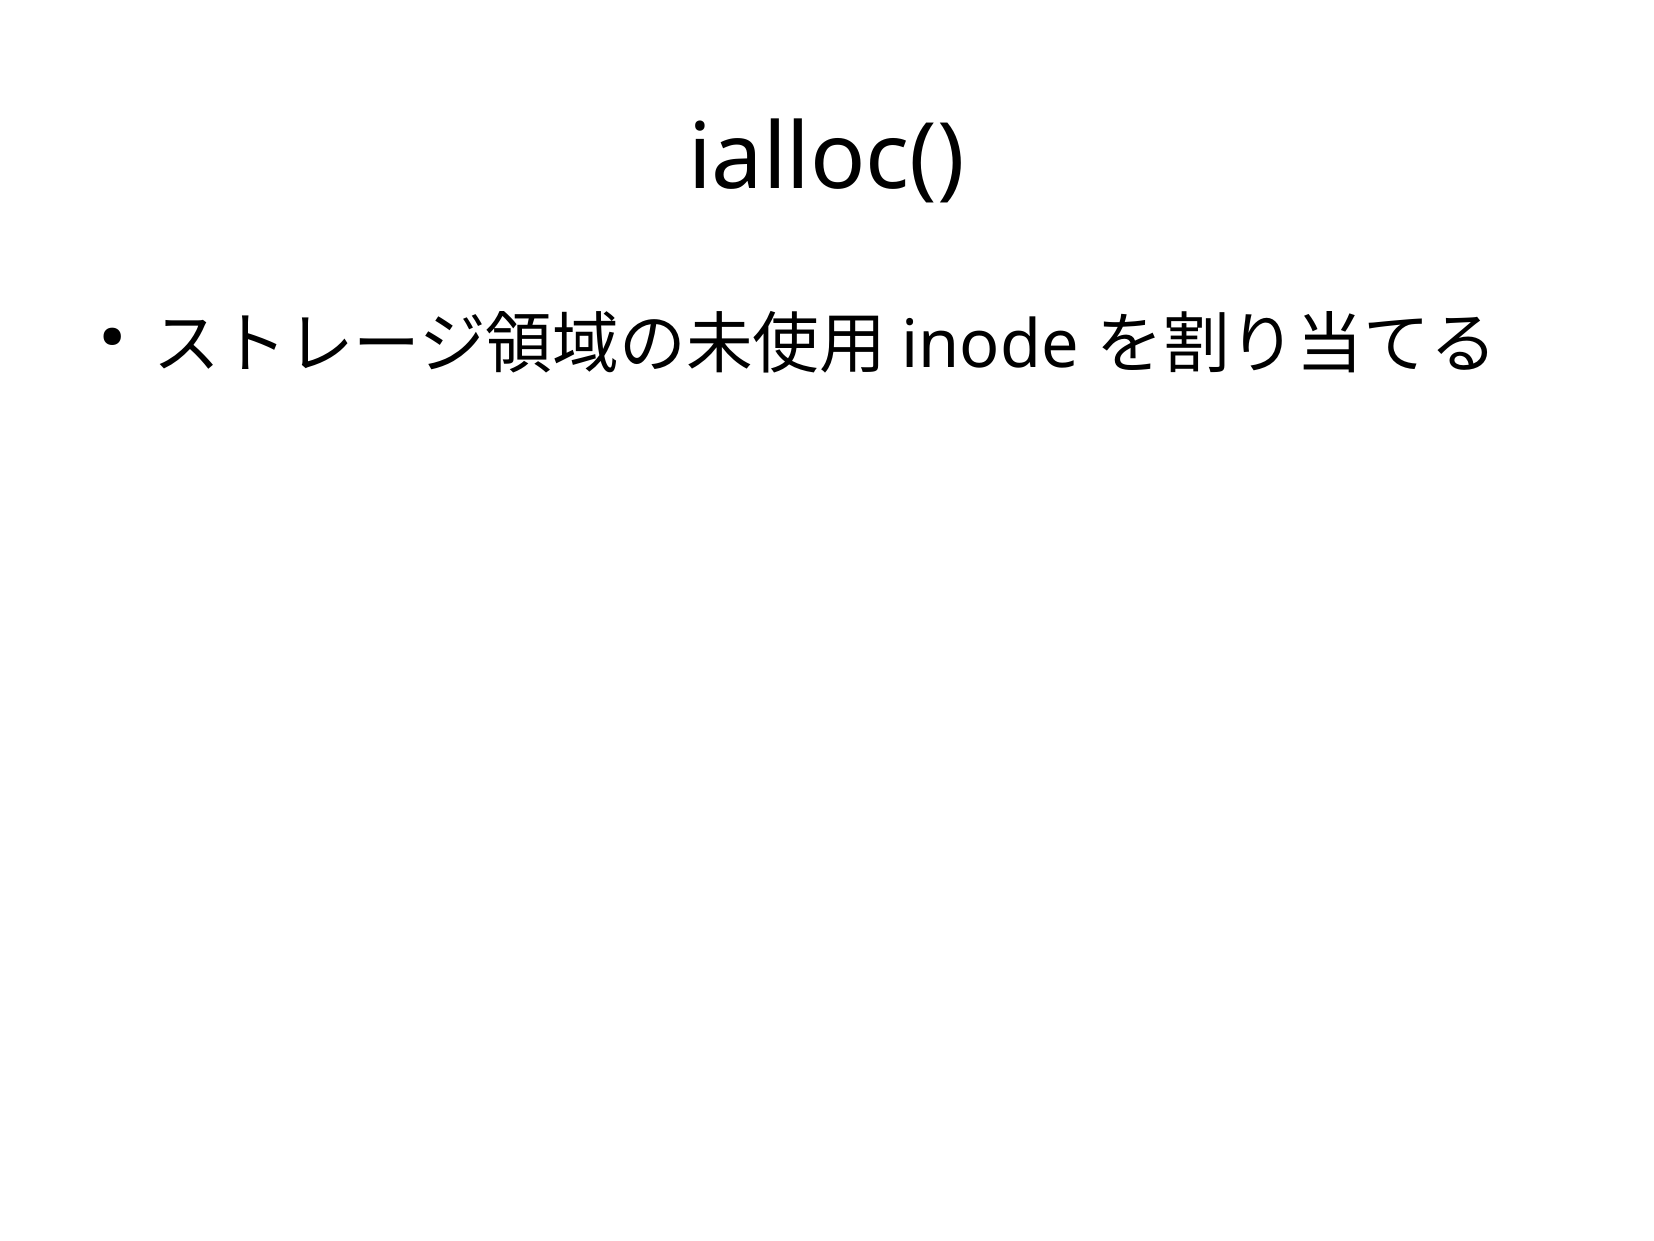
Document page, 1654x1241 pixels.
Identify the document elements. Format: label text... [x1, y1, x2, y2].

title ialloc() [82, 49, 1571, 257]
list ストレージ領域の未使用 inode を割り当てる [82, 290, 1538, 1170]
